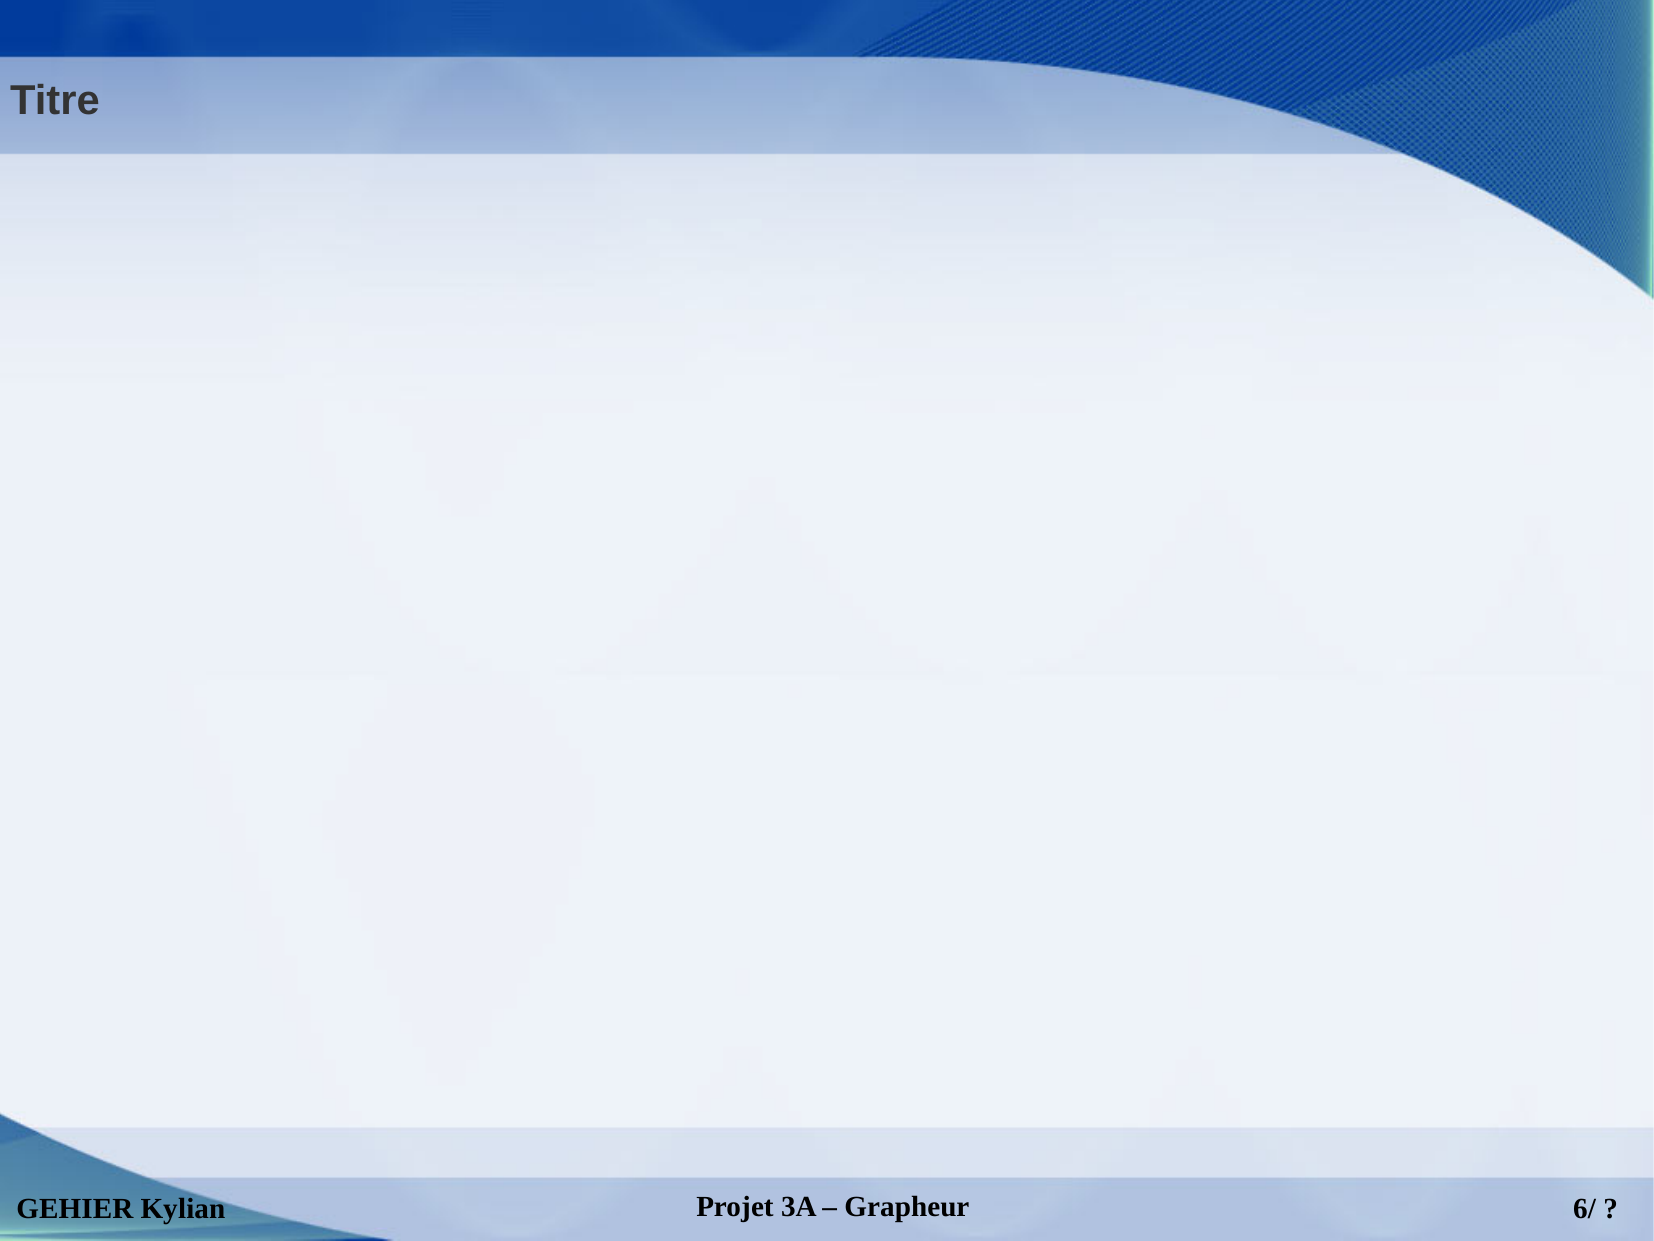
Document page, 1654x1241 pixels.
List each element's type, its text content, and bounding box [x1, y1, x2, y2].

picture [0, 0, 1654, 1241]
text_box Titre [0, 69, 1047, 161]
